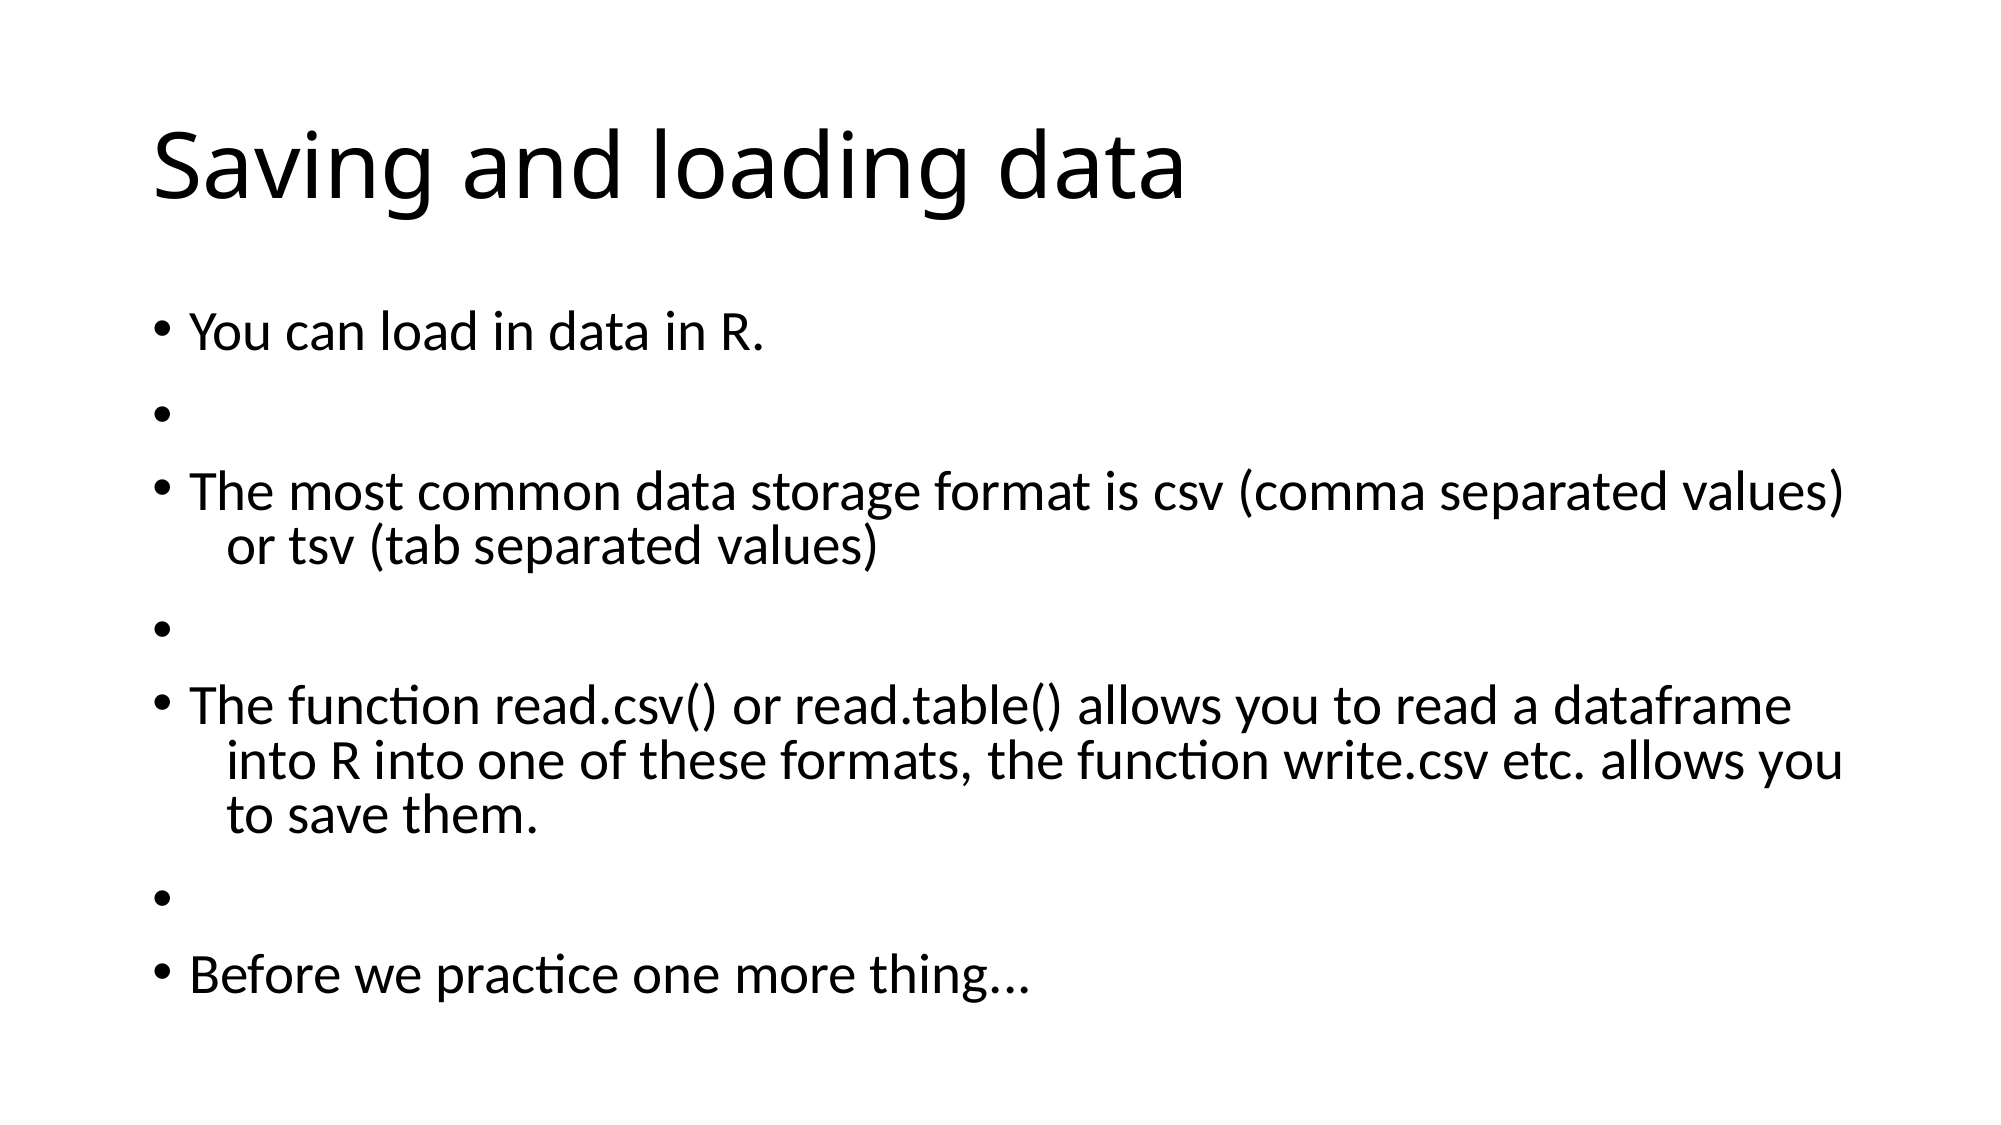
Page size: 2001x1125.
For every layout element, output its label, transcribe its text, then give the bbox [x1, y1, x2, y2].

title Saving and loading data [137, 59, 1863, 278]
list You can load in data in R. The most common data storage format is csv (comma separated values) or tsv (tab separated values) The function read.csv() or read.table() allows you to read a dataframe into R into one of these formats, the function write.csv etc. allows you to save them. Before we practice one more thing... [137, 299, 1863, 1014]
